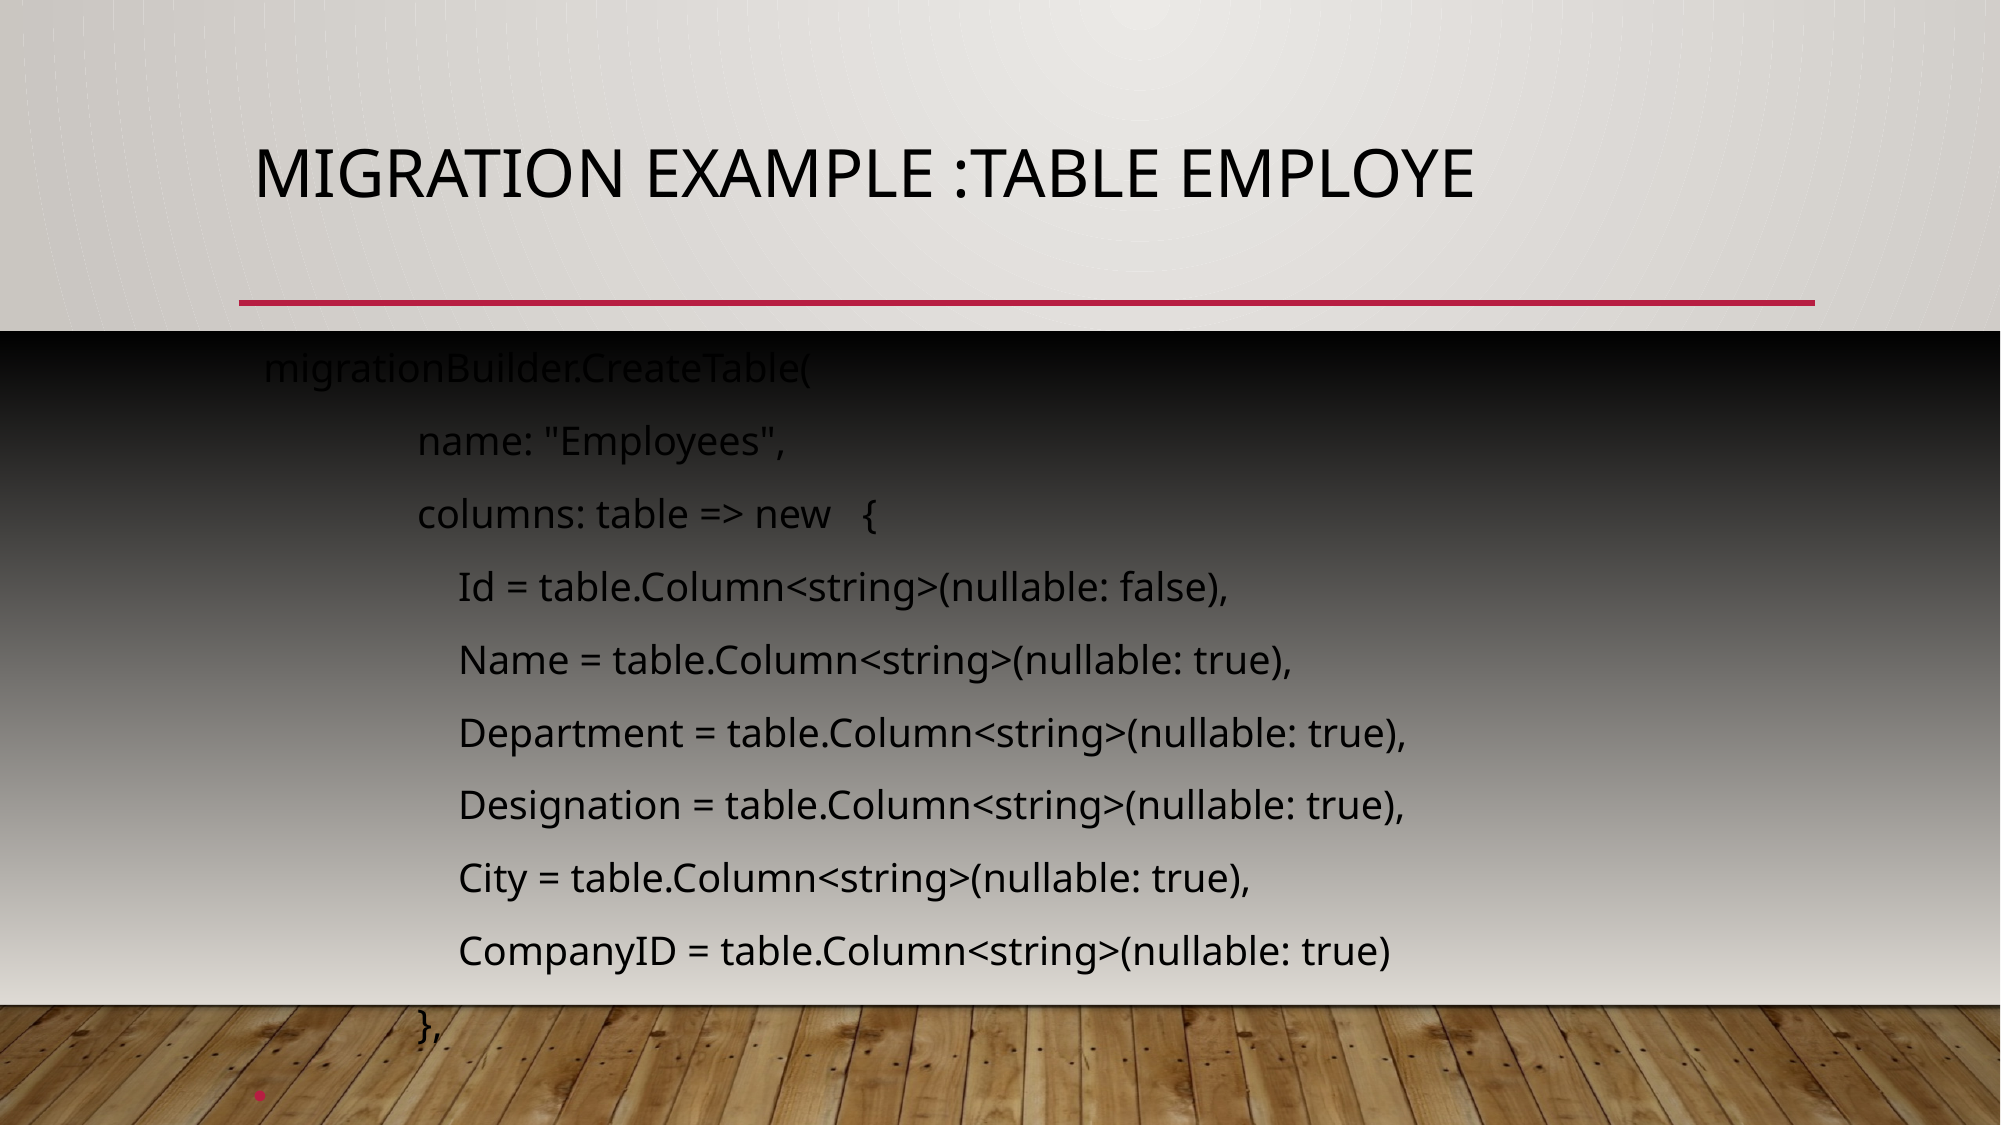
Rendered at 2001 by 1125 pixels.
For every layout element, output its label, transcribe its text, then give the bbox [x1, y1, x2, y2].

title Migration Example :Table Employe [238, 131, 1814, 305]
list migrationBuilder.CreateTable( name: "Employees", columns: table => new { Id = table.Column<string>(nullable: false), Name = table.Column<string>(nullable: true), Department = table.Column<string>(nullable: true), Designation = table.Column<string>(nullable: true), City = table.Column<string>(nullable: true), CompanyID = table.Column<string>(nullable: true) }, [238, 330, 1814, 1079]
